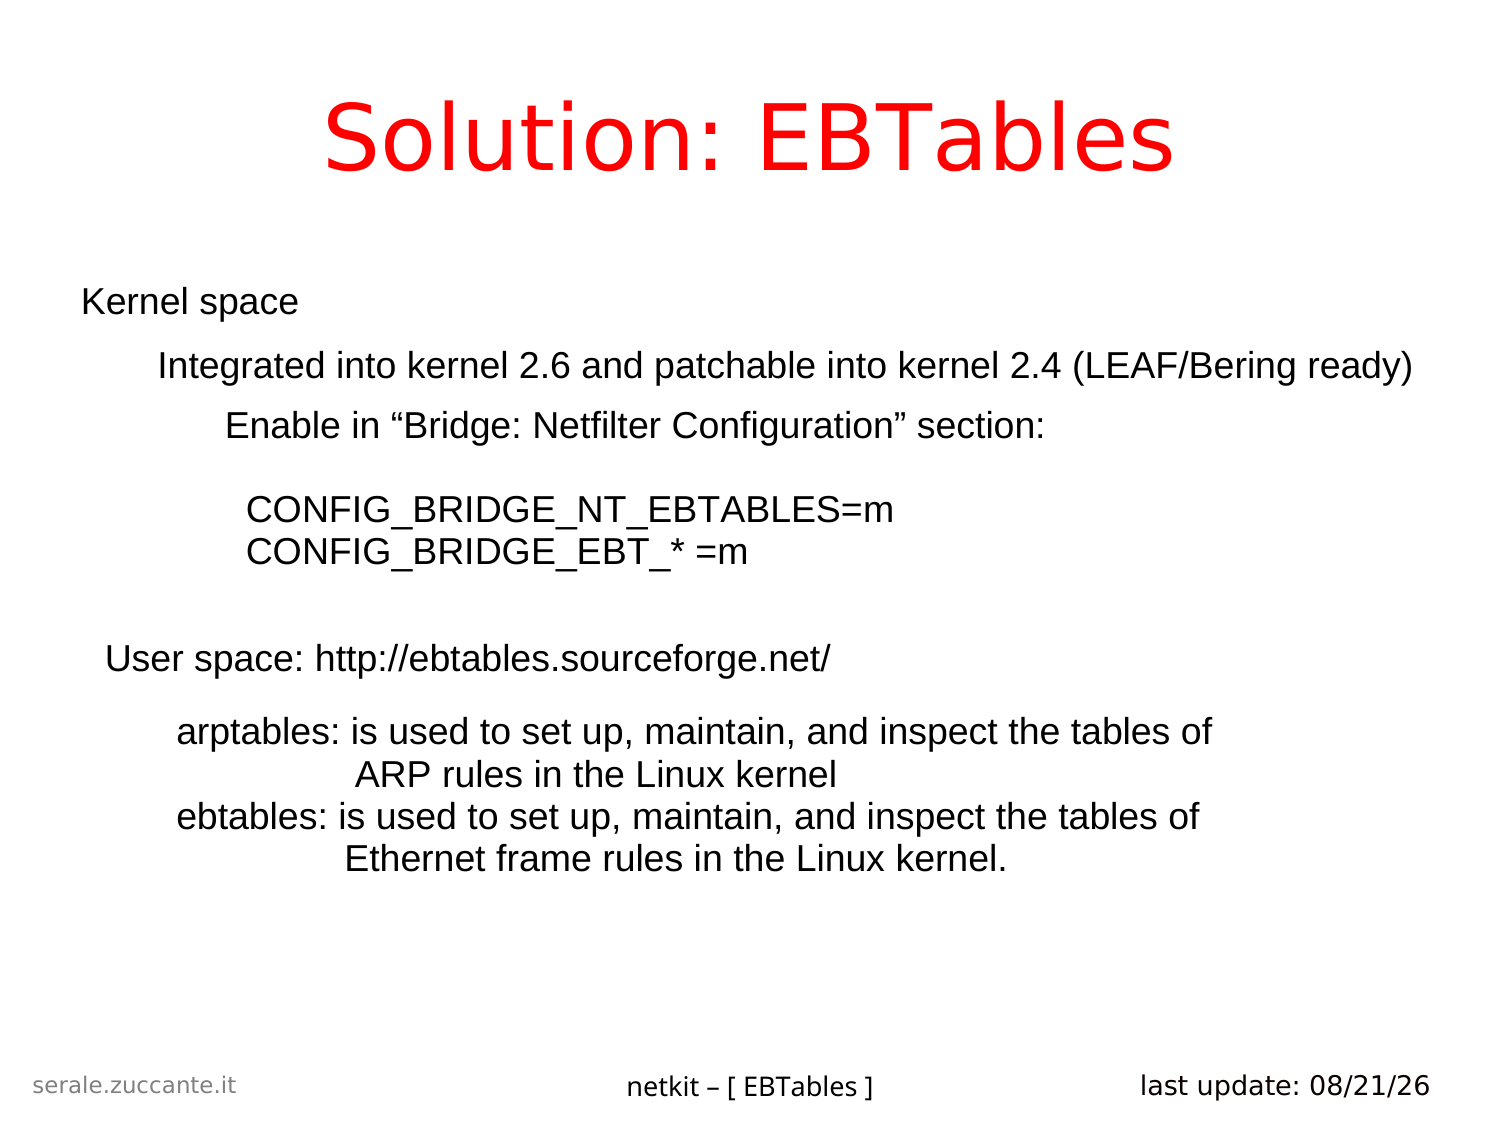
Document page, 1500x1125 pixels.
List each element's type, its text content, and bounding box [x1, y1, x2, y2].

text_box Kernel space [66, 273, 316, 330]
title Solution: EBTables [75, 28, 1426, 250]
text_box User space: http://ebtables.sourceforge.net/ [90, 630, 851, 687]
text_box Integrated into kernel 2.6 and patchable into kernel 2.4 (LEAF/Bering ready) [142, 337, 1432, 395]
text_box Enable in “Bridge: Netfilter Configuration” section: CONFIG_BRIDGE_NT_EBTABLES=m CONFIG_BRIDGE_EBT_* =m [210, 397, 1064, 581]
text_box arptables: is used to set up, maintain, and inspect the tables of ARP rules in the Linux kernel ebtables: is used to set up, maintain, and inspect the tables of Ethernet frame rules in the Linux kernel. [161, 703, 1234, 887]
